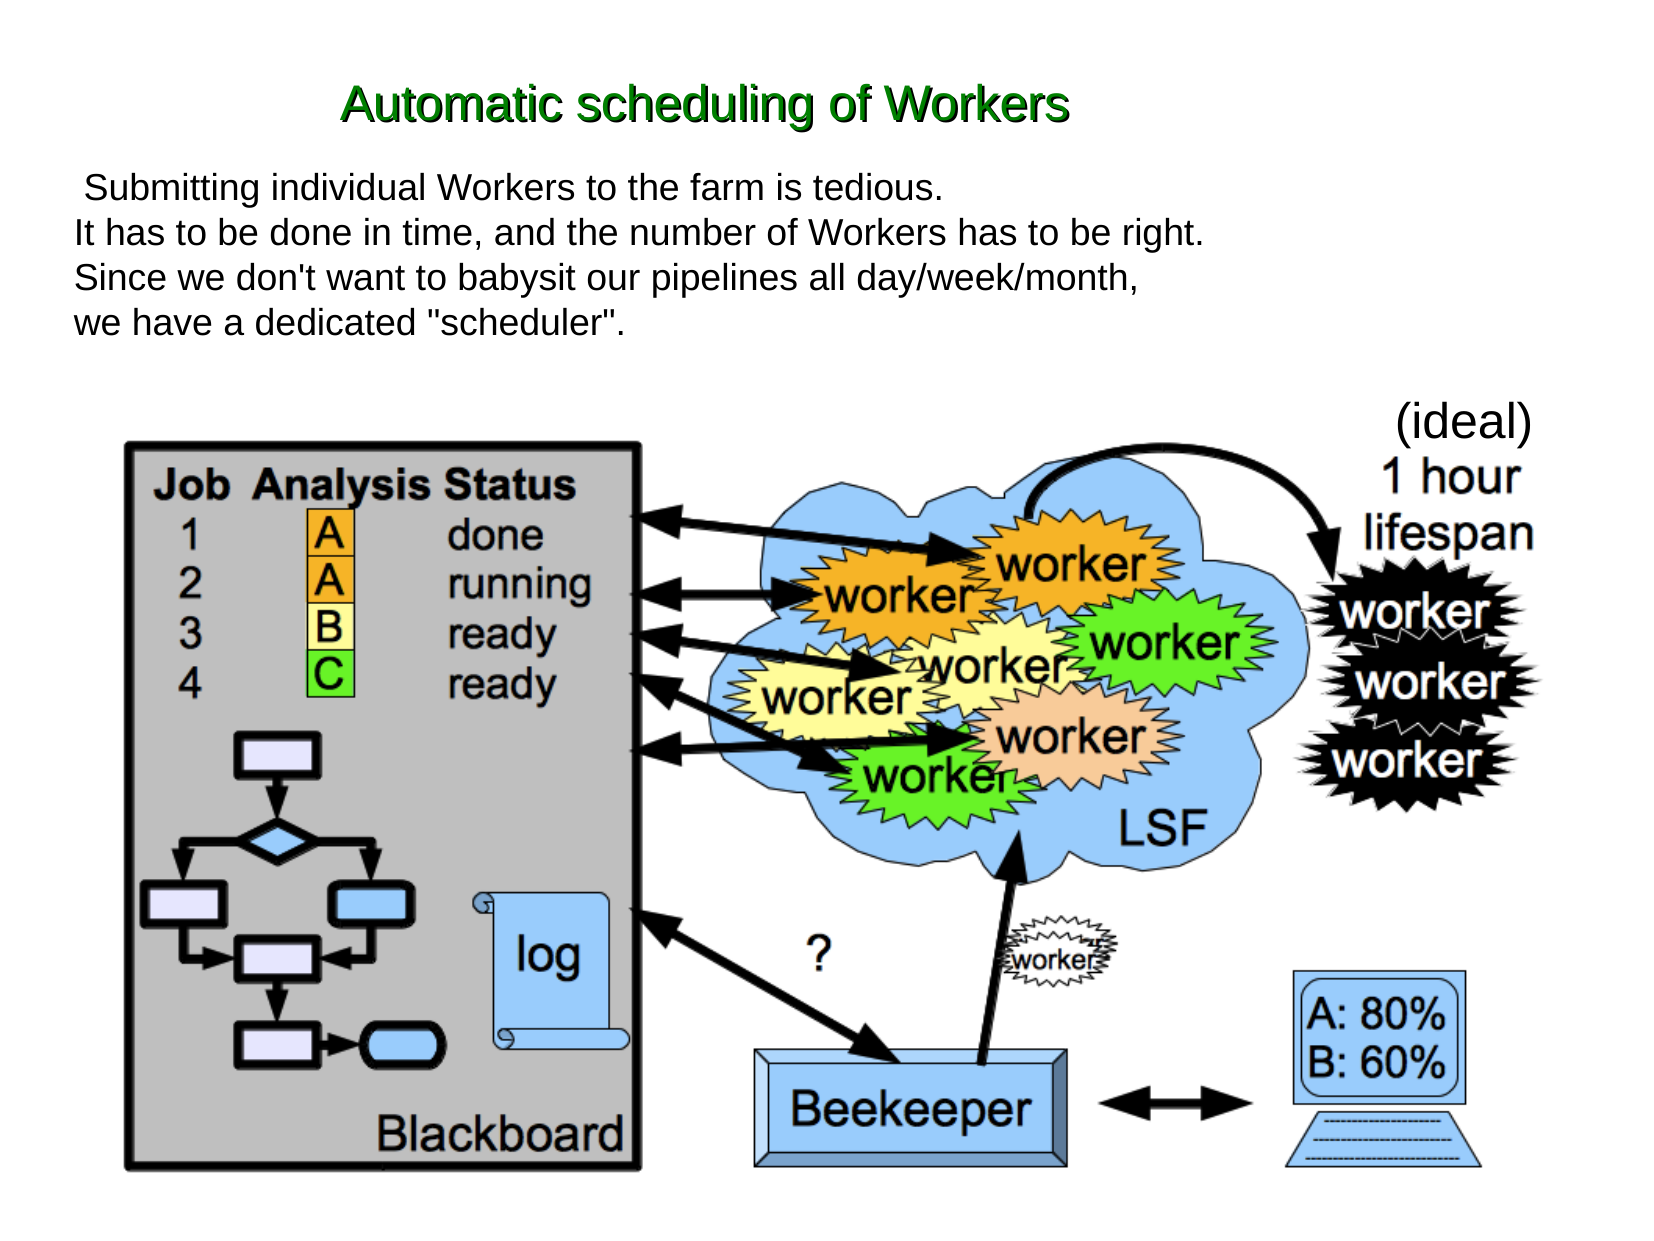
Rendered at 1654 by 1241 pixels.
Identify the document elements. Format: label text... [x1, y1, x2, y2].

text_box Submitting individual Workers to the farm is tedious. It has to be done in time, and the number of Workers has to be right. Since we don't want to babysit our pipelines all day/week/month, we have a dedicated "scheduler". [59, 147, 1548, 384]
text_box (ideal) [1380, 385, 1549, 457]
text_box [48, 401, 1624, 1211]
text_box Automatic scheduling of Workers [82, 25, 1327, 146]
